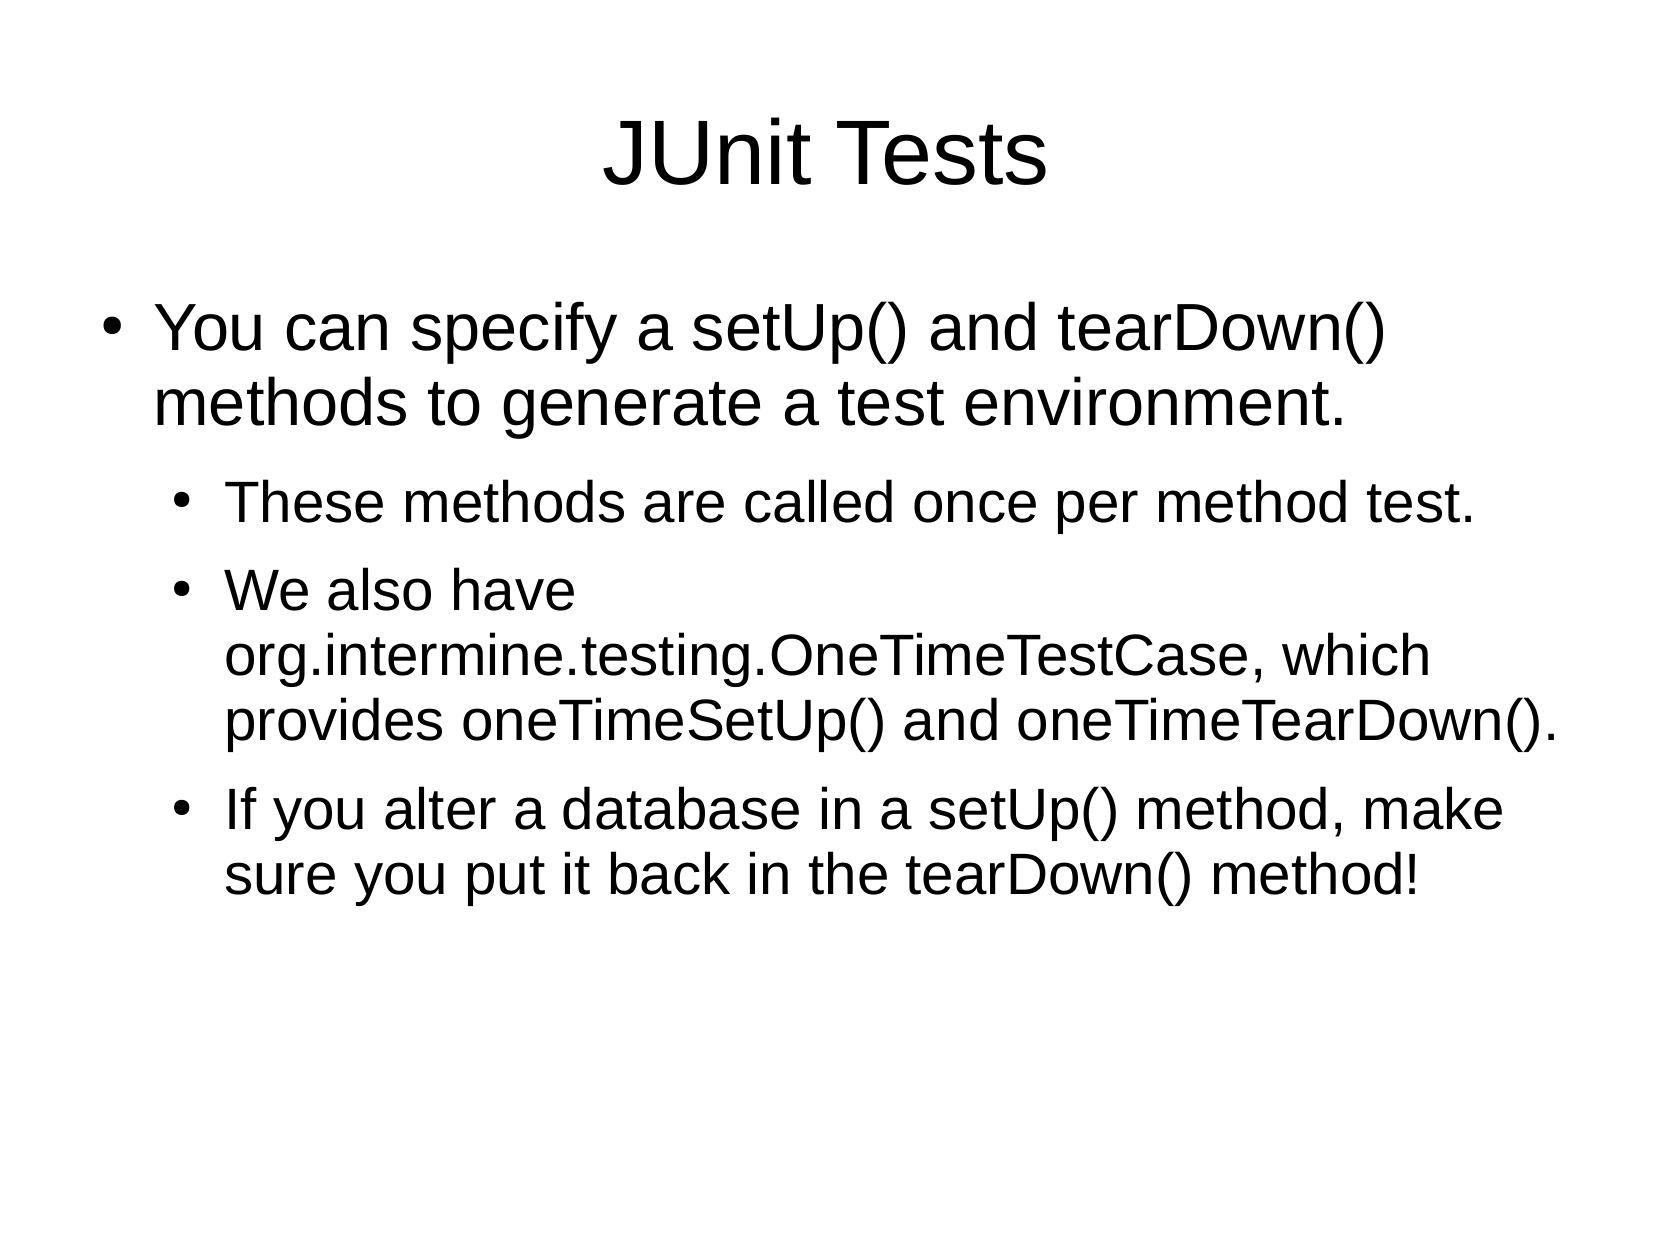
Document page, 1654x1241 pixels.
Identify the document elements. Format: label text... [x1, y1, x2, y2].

title JUnit Tests [82, 56, 1571, 250]
list You can specify a setUp() and tearDown() methods to generate a test environment. These methods are called once per method test. We also have org.intermine.testing.OneTimeTestCase, which provides oneTimeSetUp() and oneTimeTearDown(). If you alter a database in a setUp() method, make sure you put it back in the tearDown() method! [82, 290, 1571, 1109]
